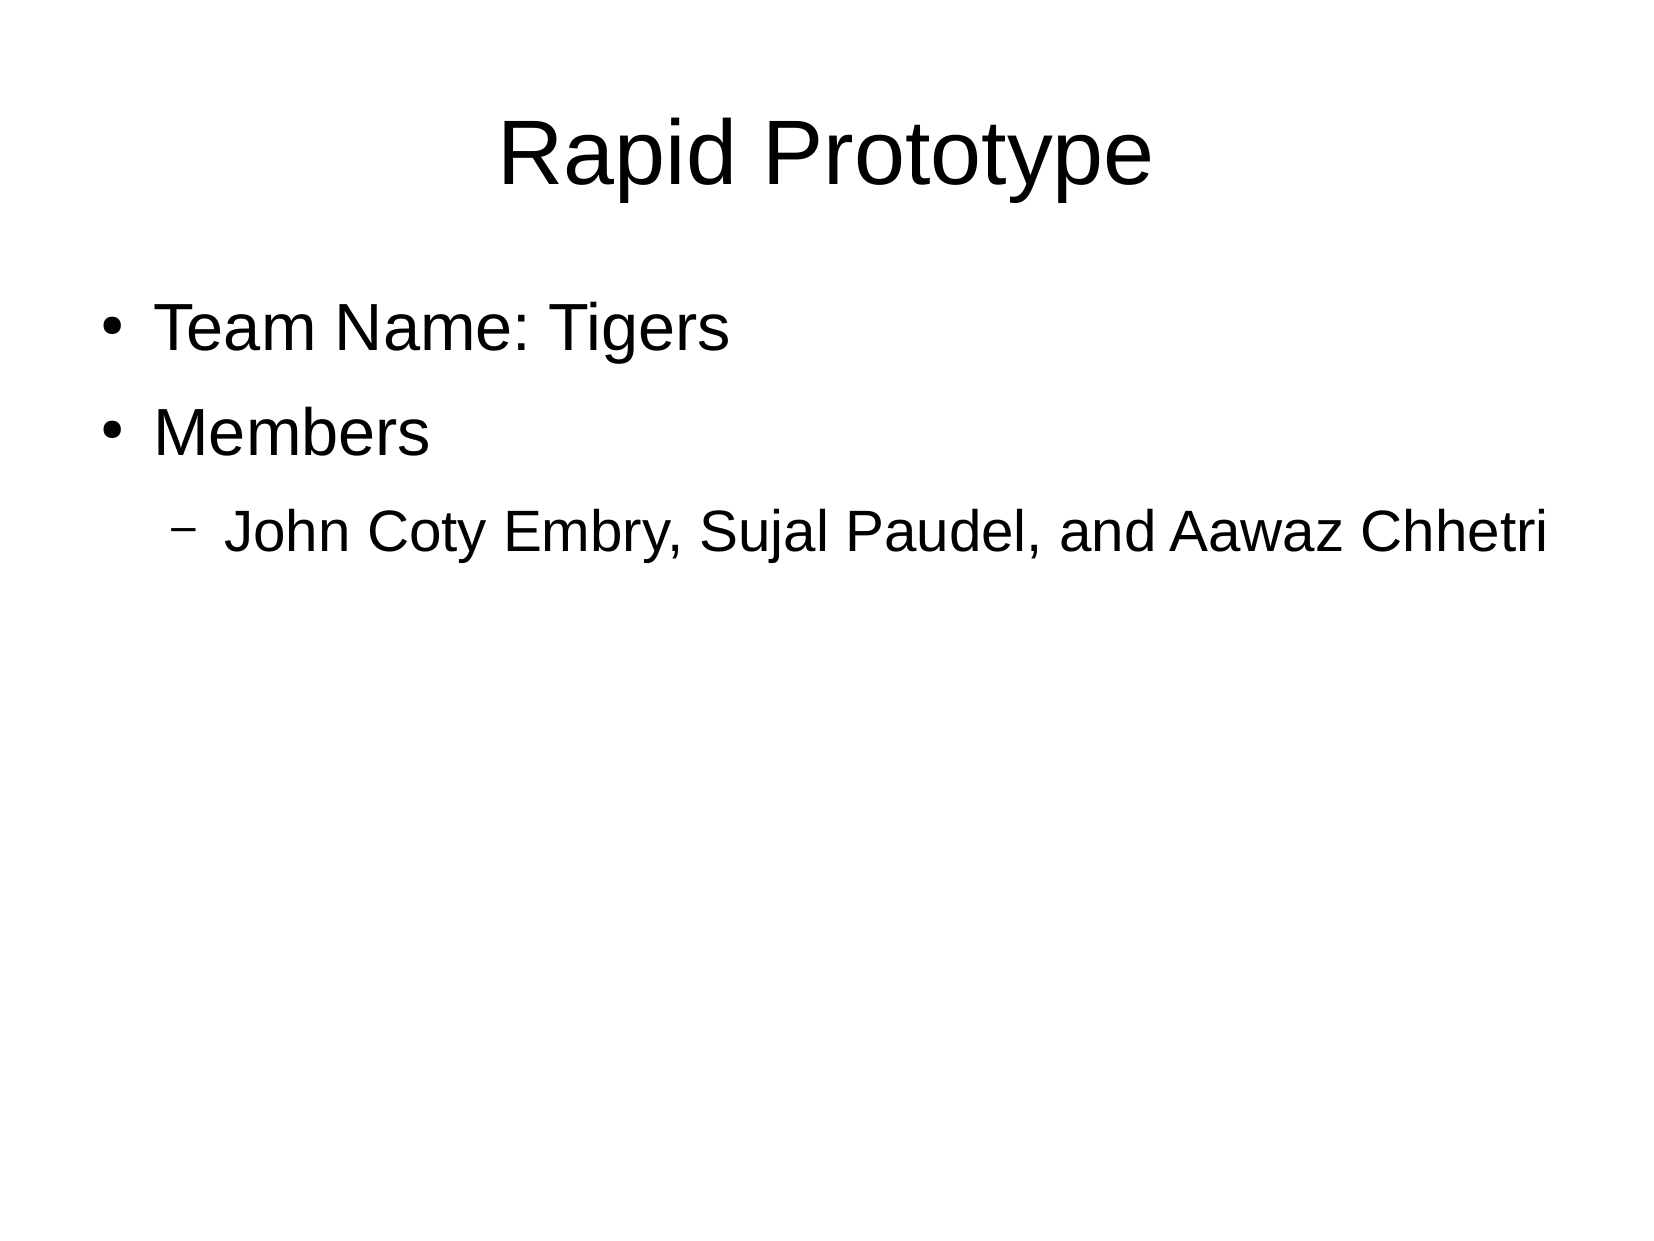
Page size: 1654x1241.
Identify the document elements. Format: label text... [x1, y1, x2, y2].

title Rapid Prototype [82, 49, 1571, 257]
list Team Name: Tigers Members John Coty Embry, Sujal Paudel, and Aawaz Chhetri [82, 290, 1571, 1010]
